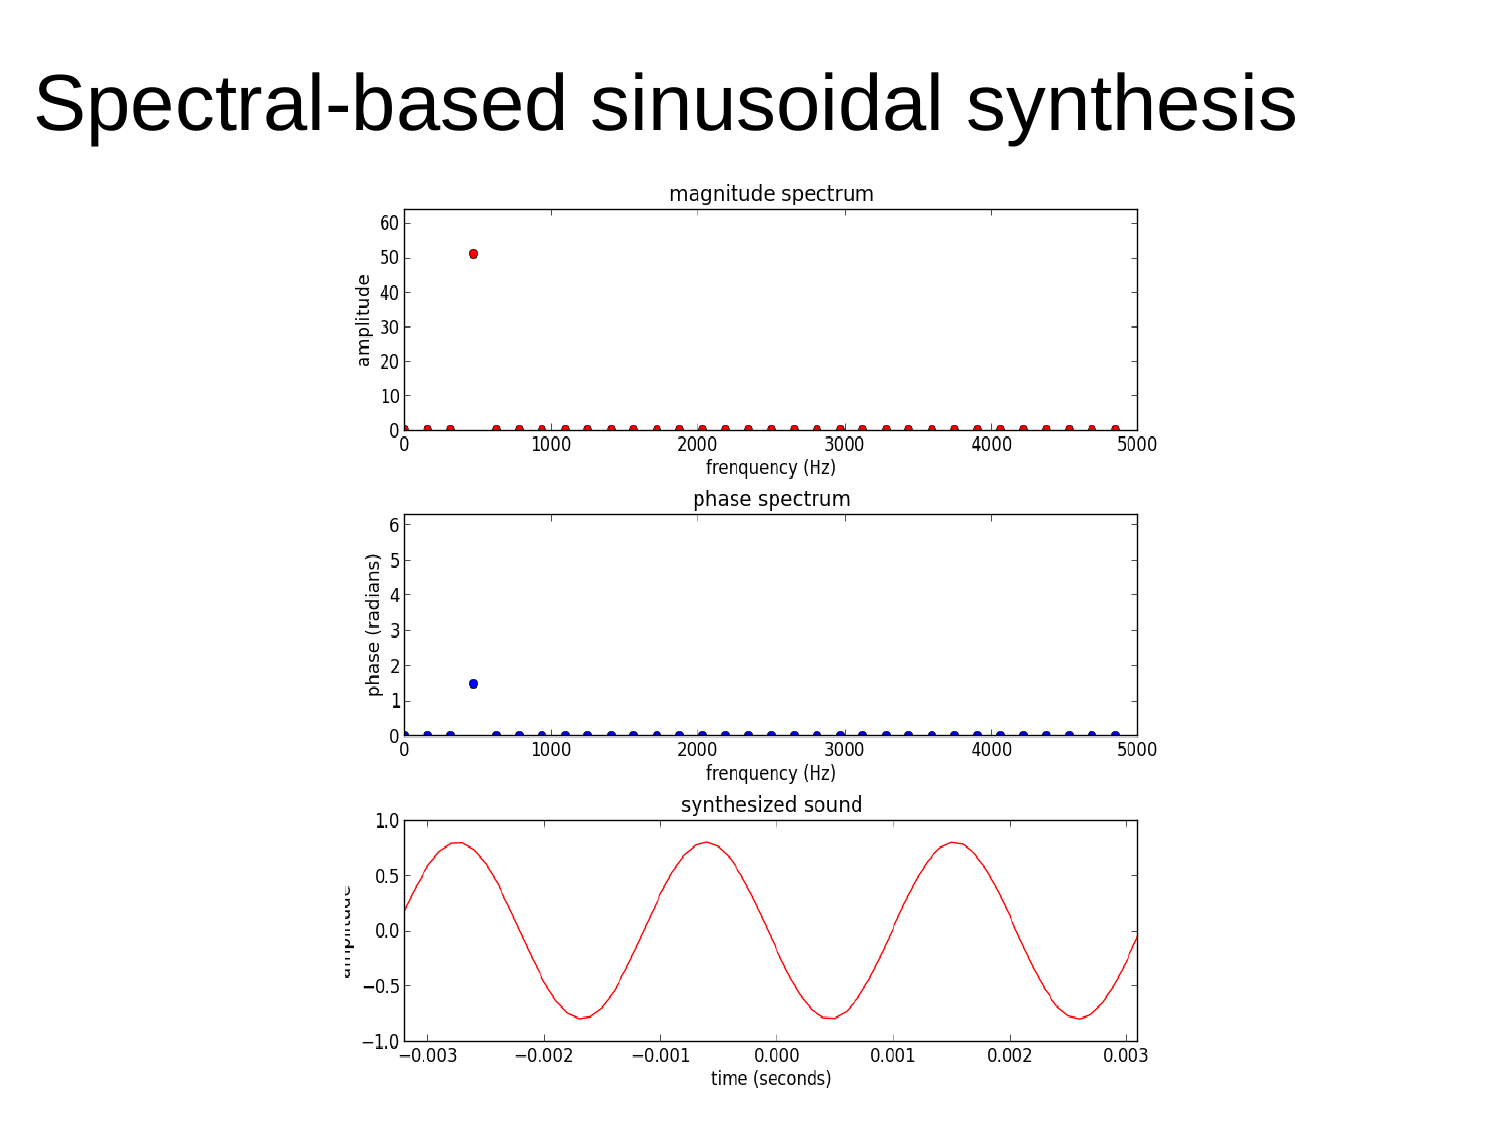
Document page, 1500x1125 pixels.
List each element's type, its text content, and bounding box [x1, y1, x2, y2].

picture [345, 168, 1168, 1097]
title Spectral-based sinusoidal synthesis [33, 9, 1384, 198]
